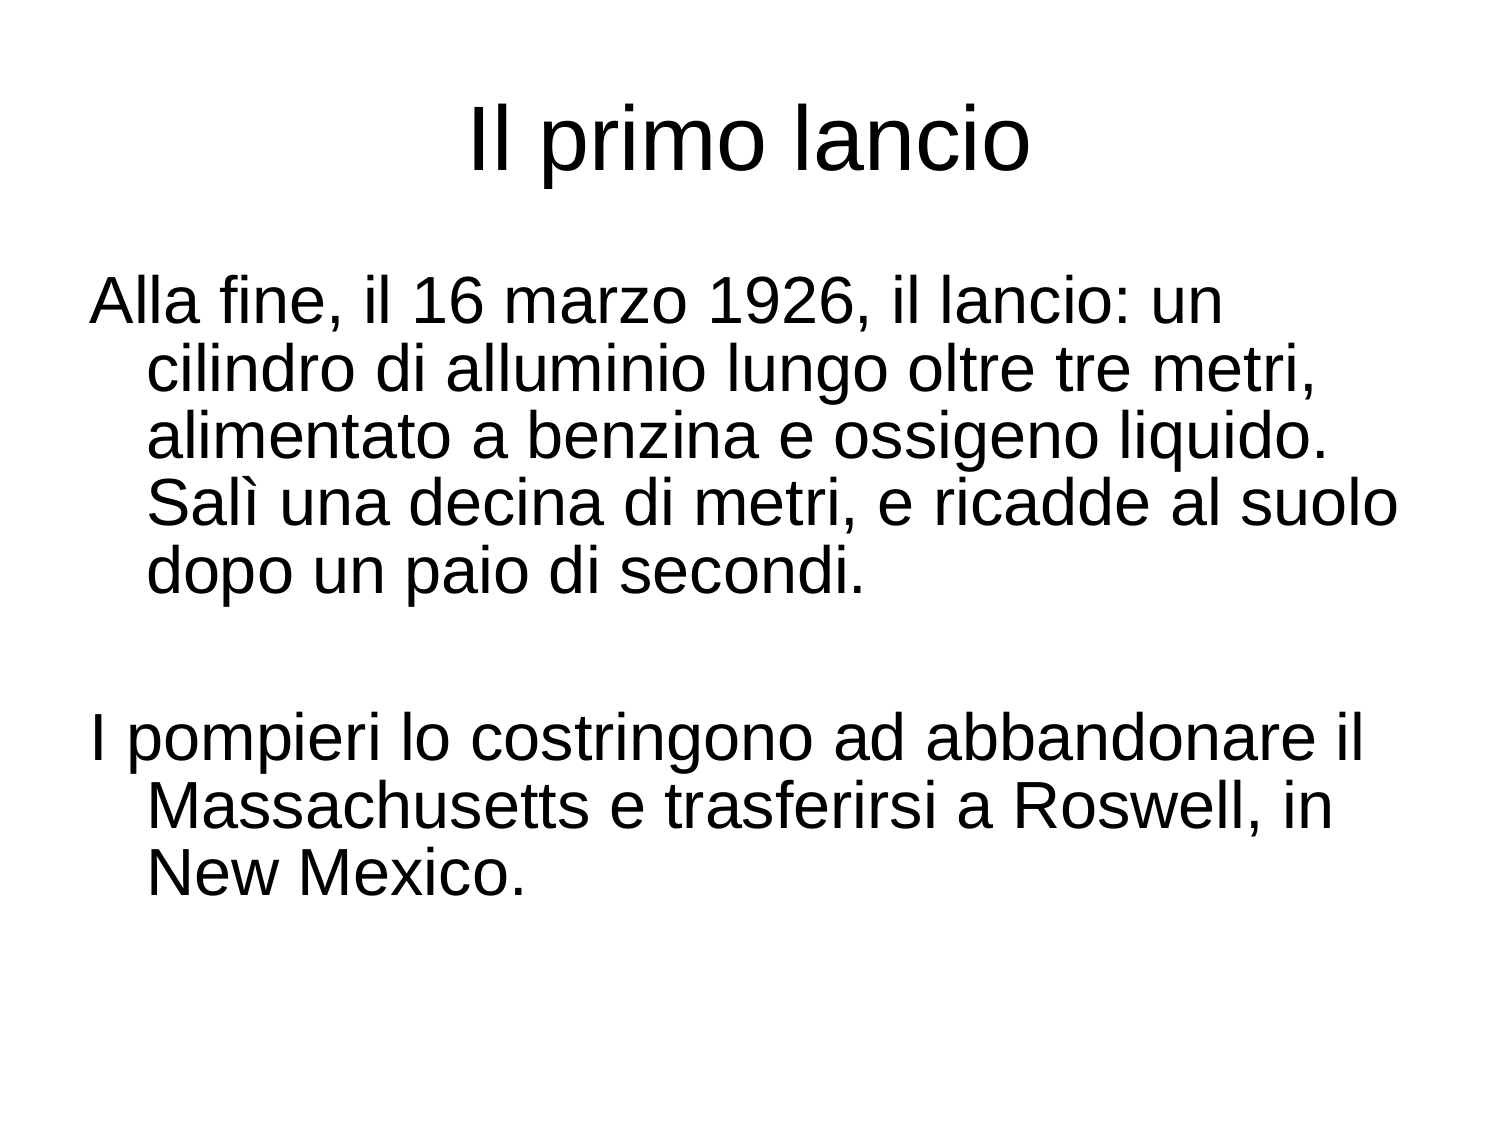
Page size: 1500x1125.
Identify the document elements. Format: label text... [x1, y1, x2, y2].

title Il primo lancio [75, 45, 1426, 233]
list Alla fine, il 16 marzo 1926, il lancio: un cilindro di alluminio lungo oltre tre metri, alimentato a benzina e ossigeno liquido. Salì una decina di metri, e ricadde al suolo dopo un paio di secondi. I pompieri lo costringono ad abbandonare il Massachusetts e trasferirsi a Roswell, in New Mexico. [75, 262, 1426, 1048]
